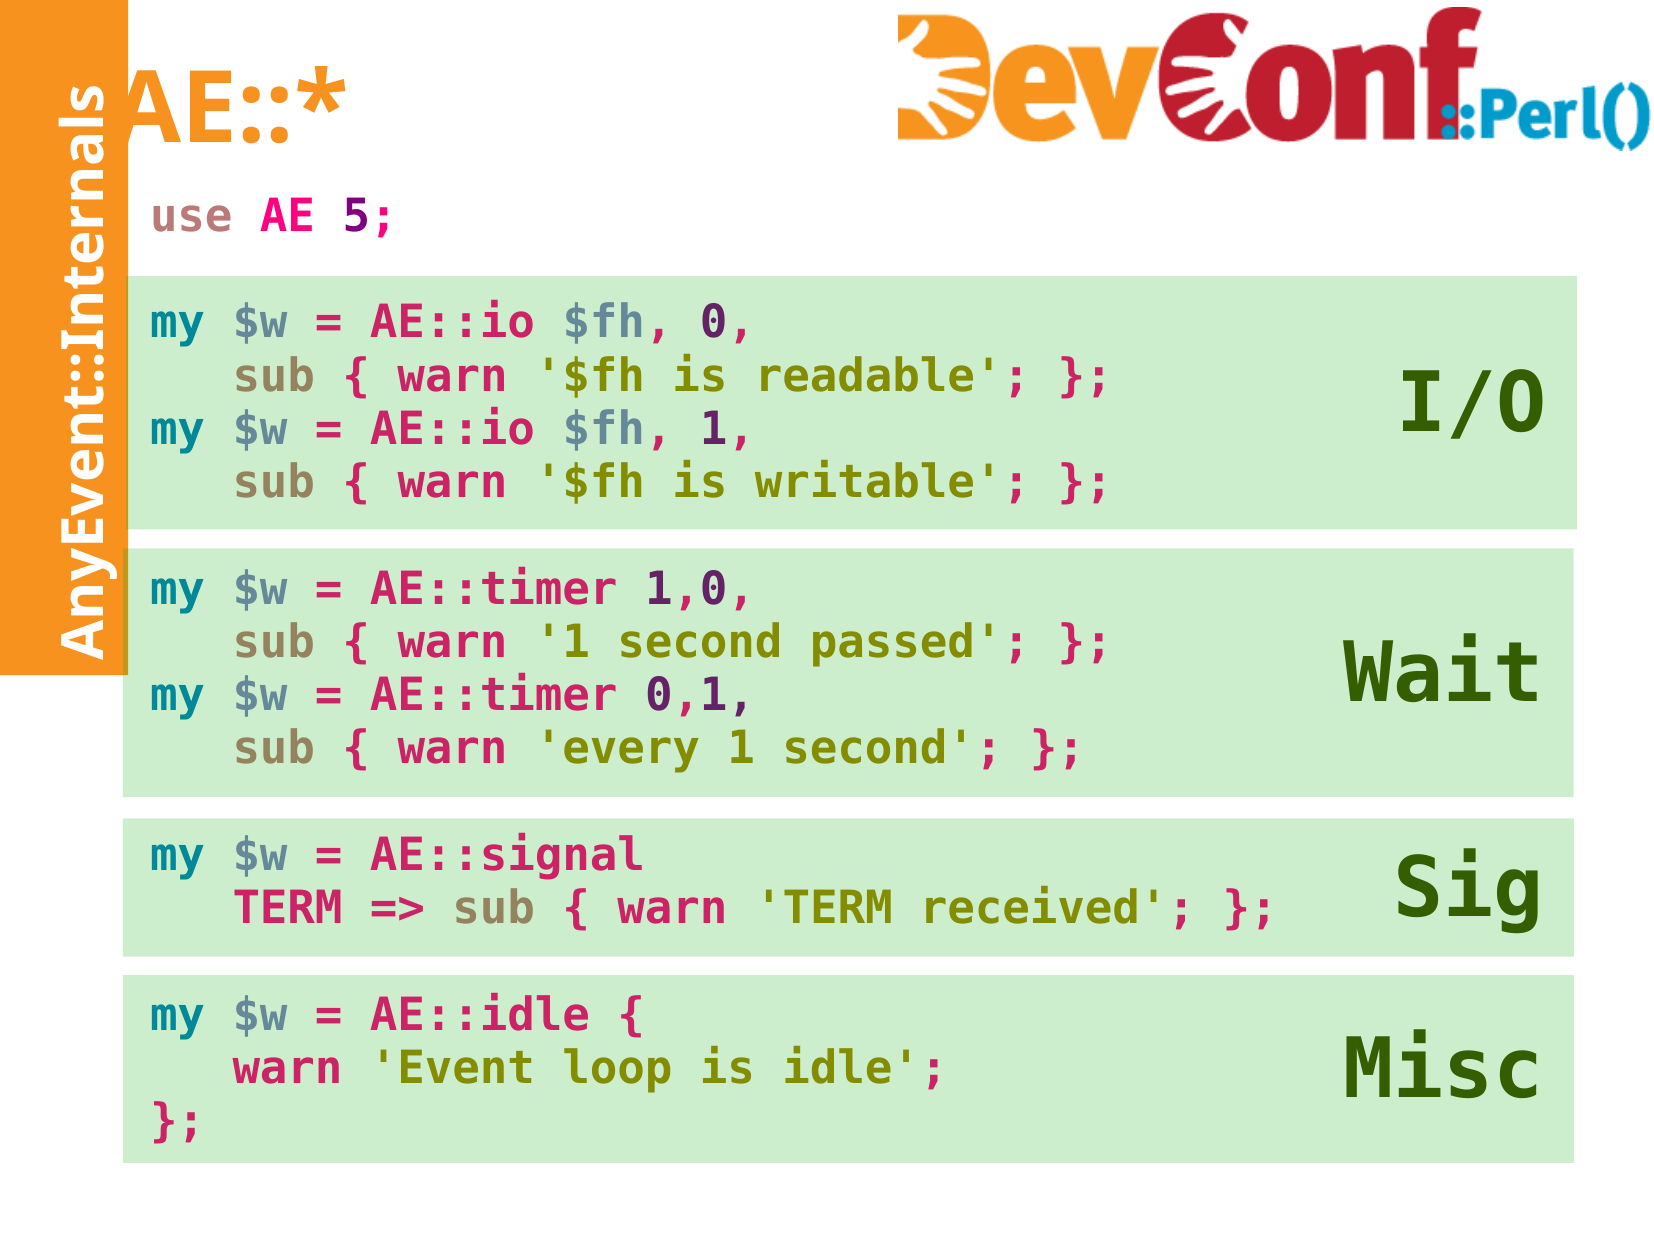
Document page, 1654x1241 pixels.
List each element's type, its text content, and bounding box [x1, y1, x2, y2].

picture [898, 7, 1651, 151]
text_box I/O [126, 276, 1577, 530]
text_box Misc [123, 975, 1574, 1163]
text_box Wait [122, 548, 1574, 798]
text_box use AE 5; my $w = AE::io $fh, 0, sub { warn '$fh is readable'; }; my $w = AE::io $fh, 1, sub { warn '$fh is writable'; }; my $w = AE::timer 1,0, sub { warn '1 second passed'; }; my $w = AE::timer 0,1, sub { warn 'every 1 second'; }; my $w = AE::signal TERM => sub { warn 'TERM received'; }; my $w = AE::idle { warn 'Event loop is idle'; }; [150, 188, 1576, 276]
text_box Sig [122, 818, 1574, 957]
text_box AnyEvent::Internals [0, 0, 84, 676]
title AE::* [112, 45, 901, 162]
text_box use AE 5; my $w = AE::io $fh, 0, sub { warn '$fh is readable'; }; my $w = AE::io $fh, 1, sub { warn '$fh is writable'; }; my $w = AE::timer 1,0, sub { warn '1 second passed'; }; my $w = AE::timer 0,1, sub { warn 'every 1 second'; }; my $w = AE::signal TERM => sub { warn 'TERM received'; }; my $w = AE::idle { warn 'Event loop is idle'; }; [150, 530, 1576, 1148]
